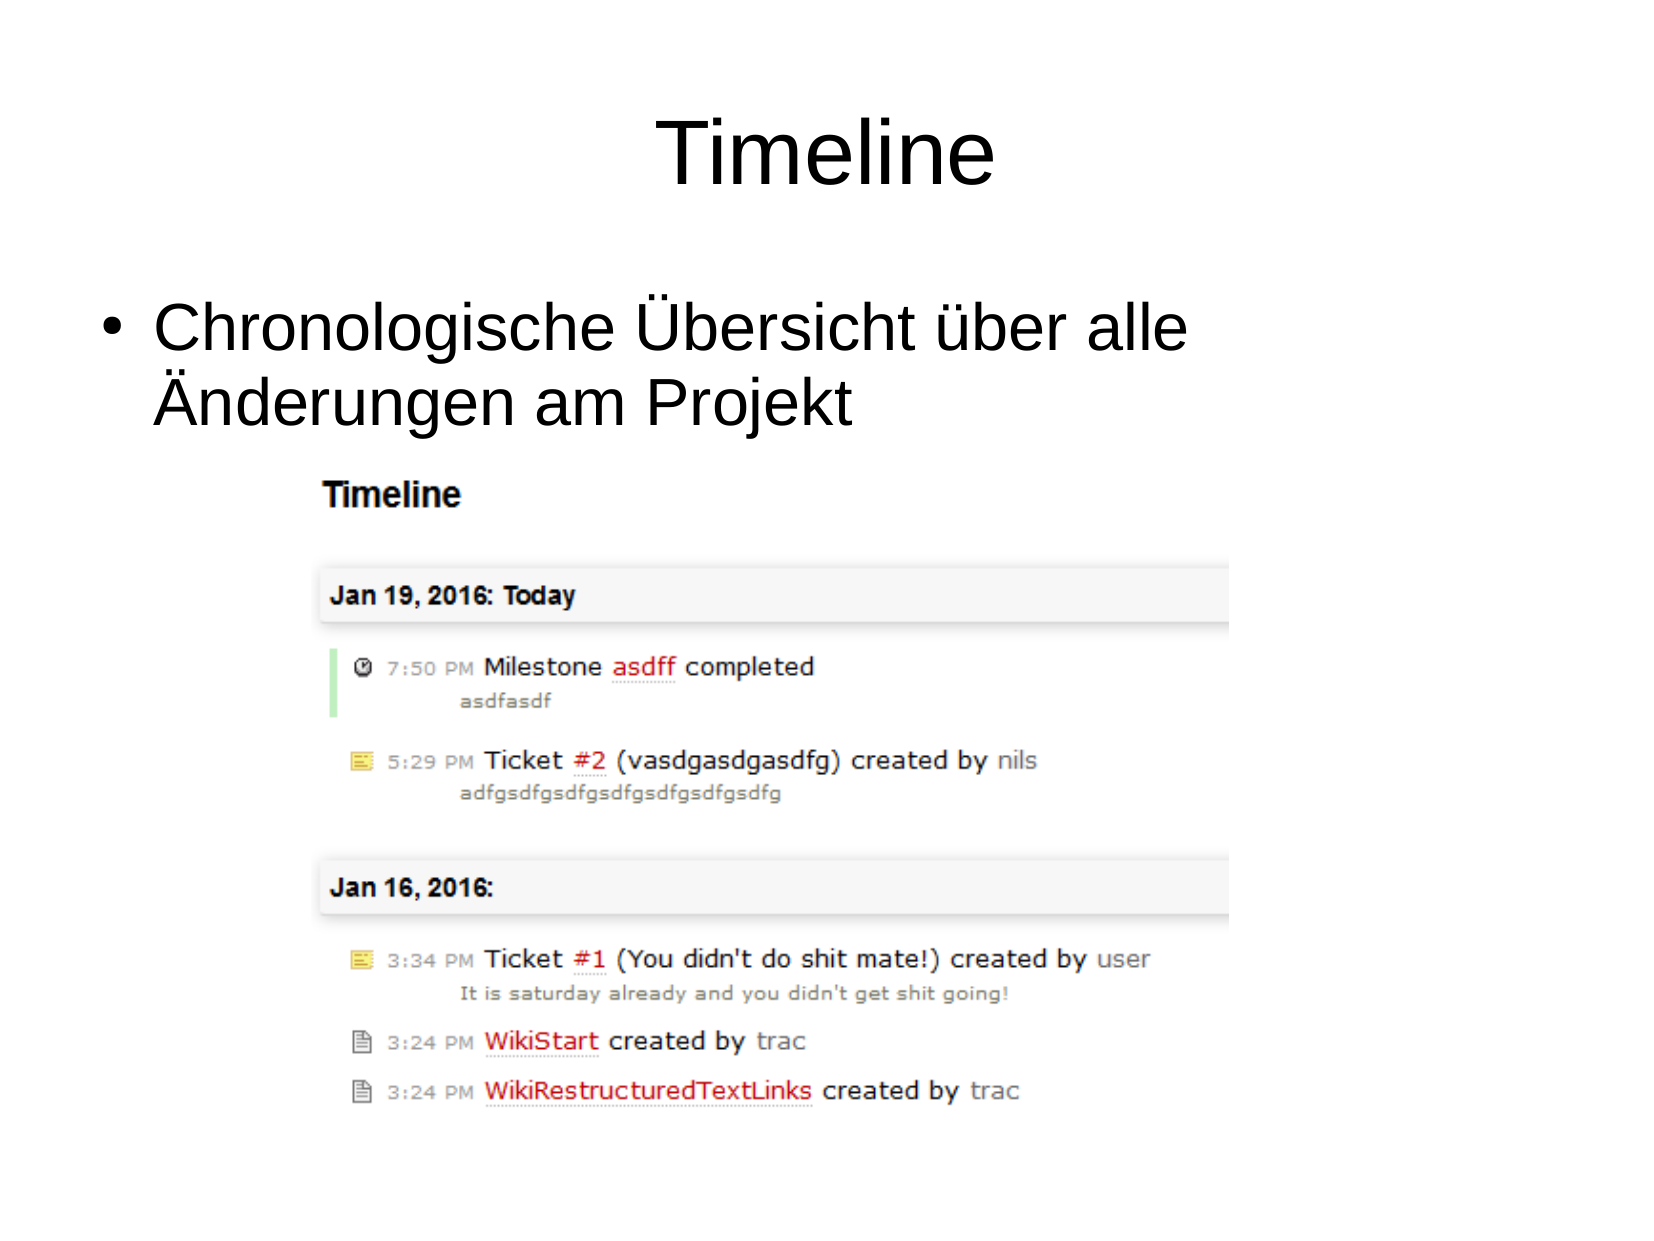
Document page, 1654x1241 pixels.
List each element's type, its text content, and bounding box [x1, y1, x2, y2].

title Timeline [82, 49, 1571, 257]
picture [311, 460, 1229, 1132]
list Chronologische Übersicht über alle Änderungen am Projekt [82, 290, 1571, 1010]
